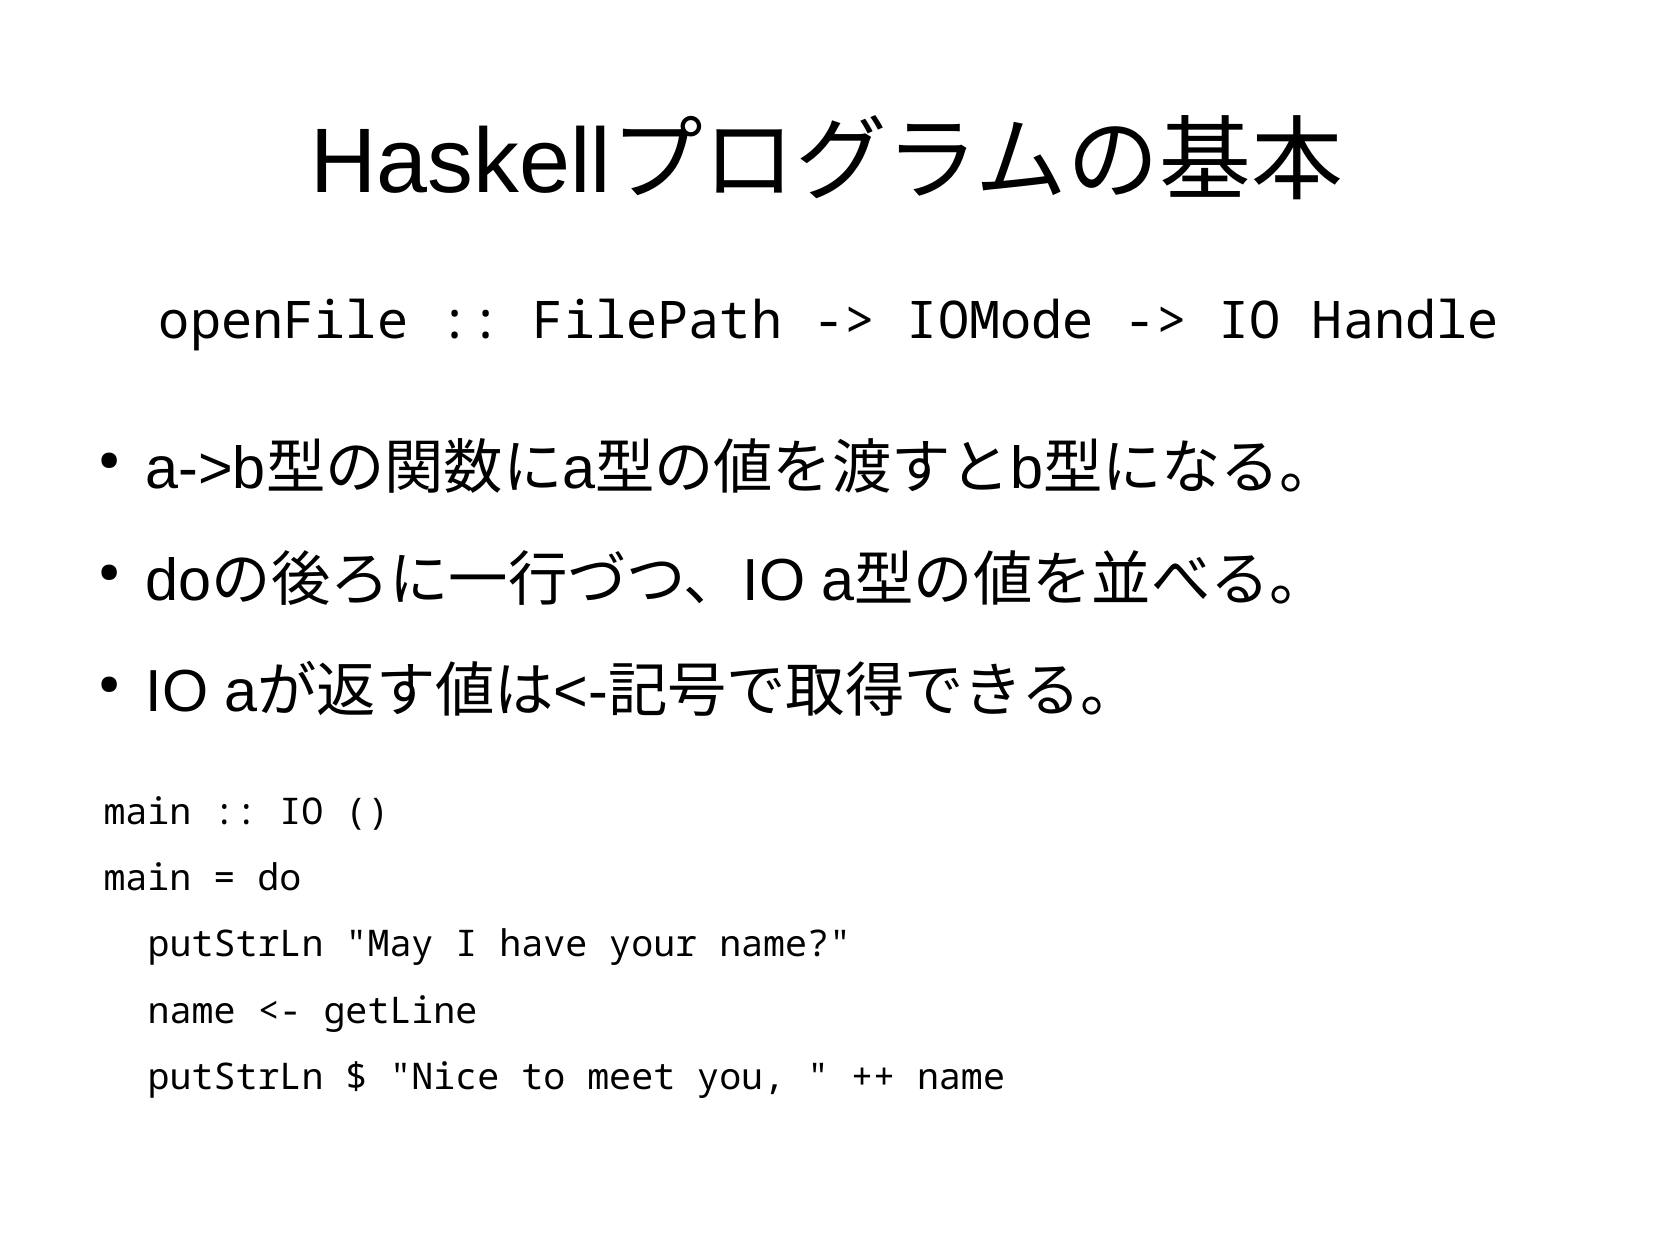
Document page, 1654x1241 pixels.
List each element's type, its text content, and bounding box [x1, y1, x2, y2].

text_box openFile :: FilePath -> IOMode -> IO Handle [103, 283, 1515, 373]
list a->b型の関数にa型の値を渡すとb型になる。 doの後ろに一行づつ、IO a型の値を並べる。 IO aが返す値は<-記号で取得できる。 [82, 419, 1571, 733]
text_box main :: IO () main = do putStrLn "May I have your name?" name <- getLine putStrLn $ "Nice to meet you, " ++ name [103, 785, 1515, 1170]
title Haskellプログラムの基本 [82, 49, 1571, 257]
